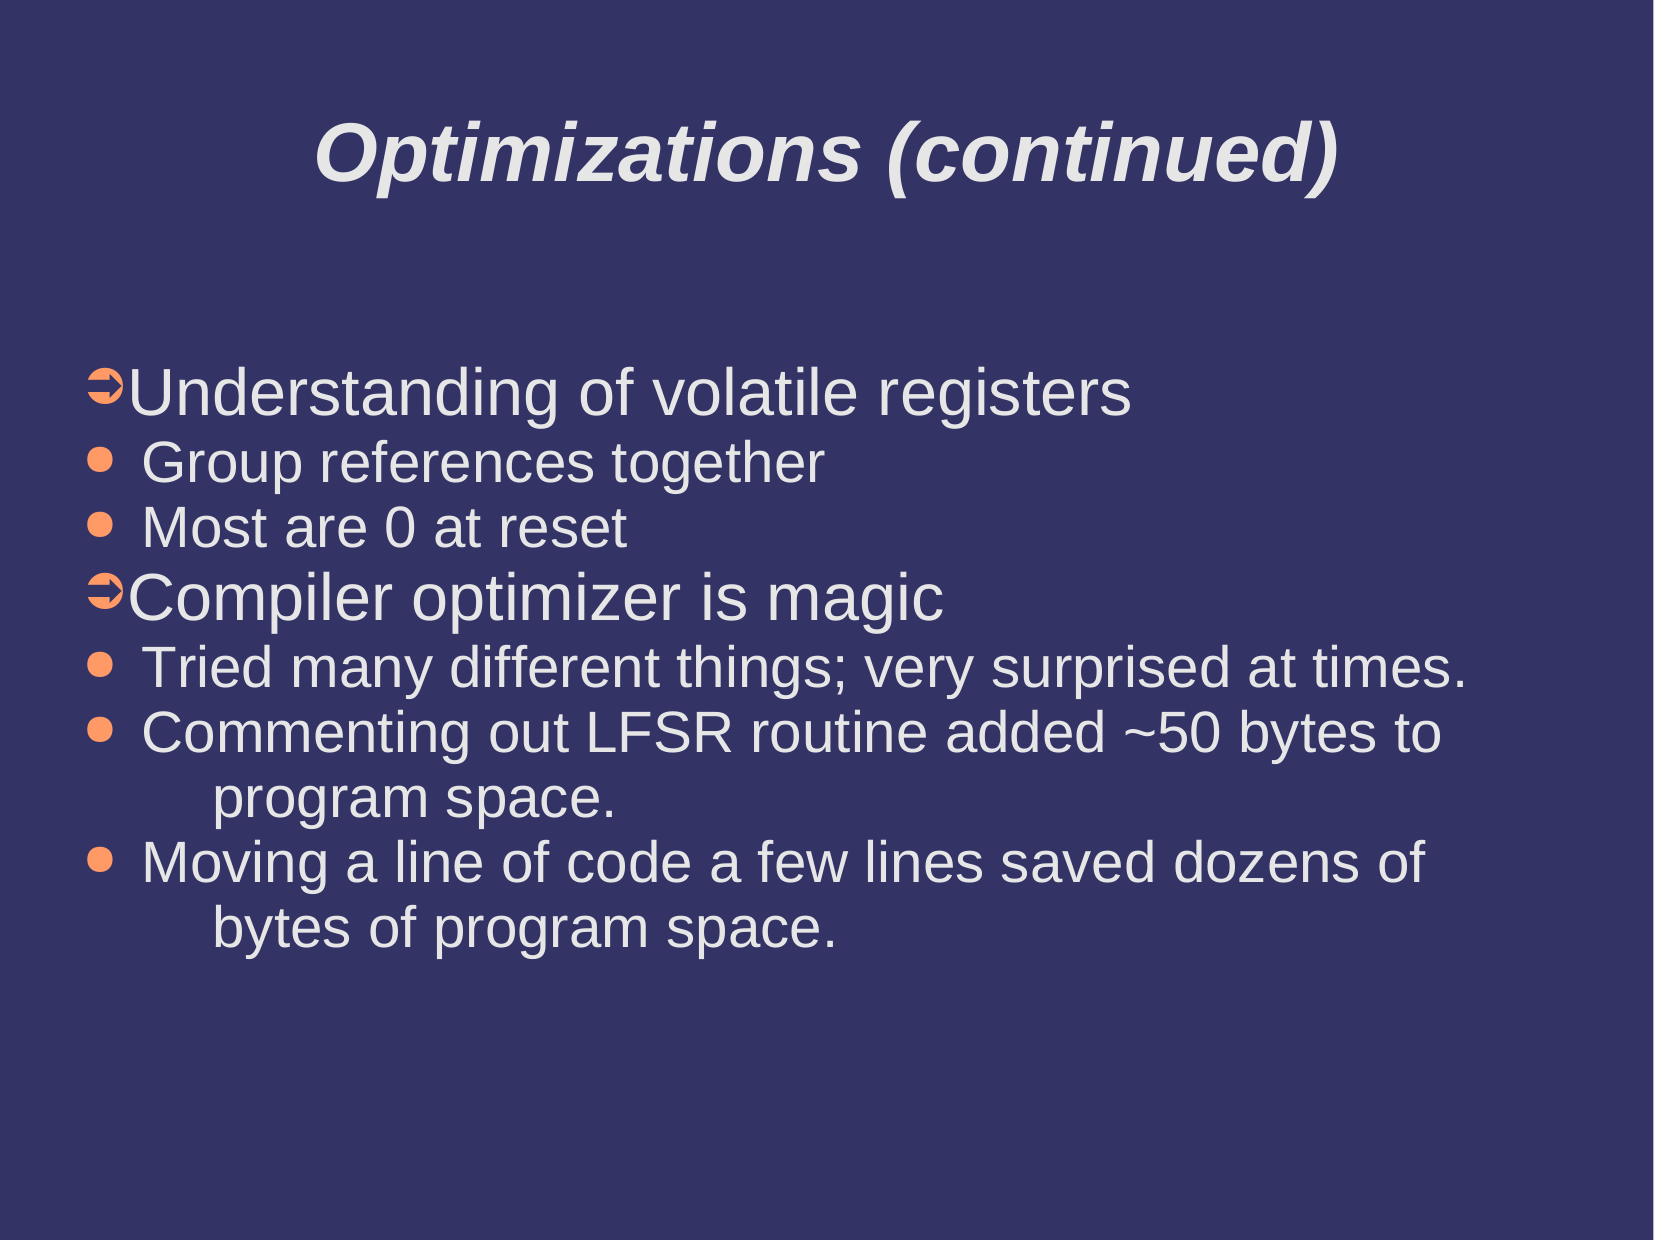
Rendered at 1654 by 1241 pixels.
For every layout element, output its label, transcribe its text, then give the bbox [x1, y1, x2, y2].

list Understanding of volatile registers Group references together Most are 0 at reset Compiler optimizer is magic Tried many different things; very surprised at times. Commenting out LFSR routine added ~50 bytes to program space. Moving a line of code a few lines saved dozens of bytes of program space. [82, 355, 1571, 1179]
title Optimizations (continued) [82, 49, 1571, 257]
